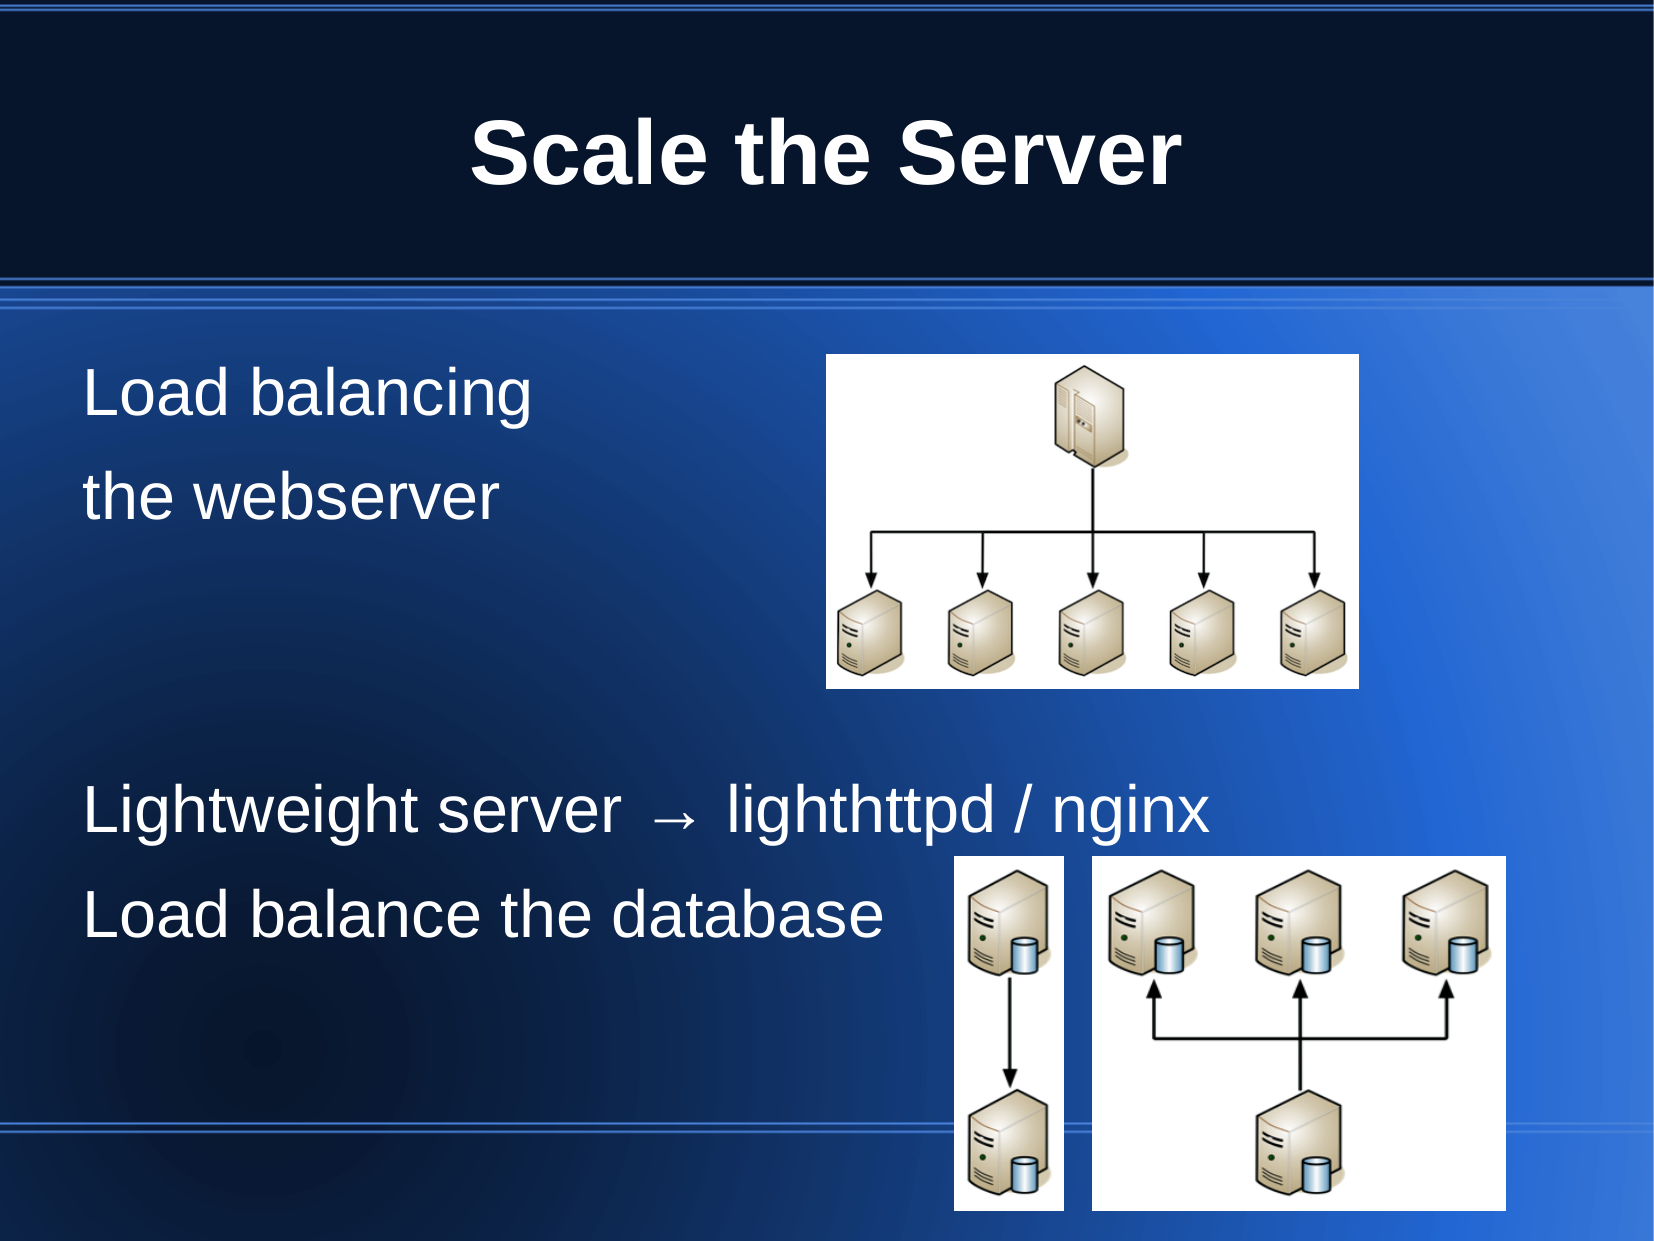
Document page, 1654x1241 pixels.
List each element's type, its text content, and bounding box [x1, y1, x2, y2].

picture [0, 0, 1654, 1241]
title Scale the Server [82, 49, 1571, 257]
picture [1092, 856, 1506, 1211]
list Load balancing the webserver Lightweight server → lighthttpd / nginx Load balance the database [82, 355, 1565, 1241]
picture [954, 856, 1064, 1211]
